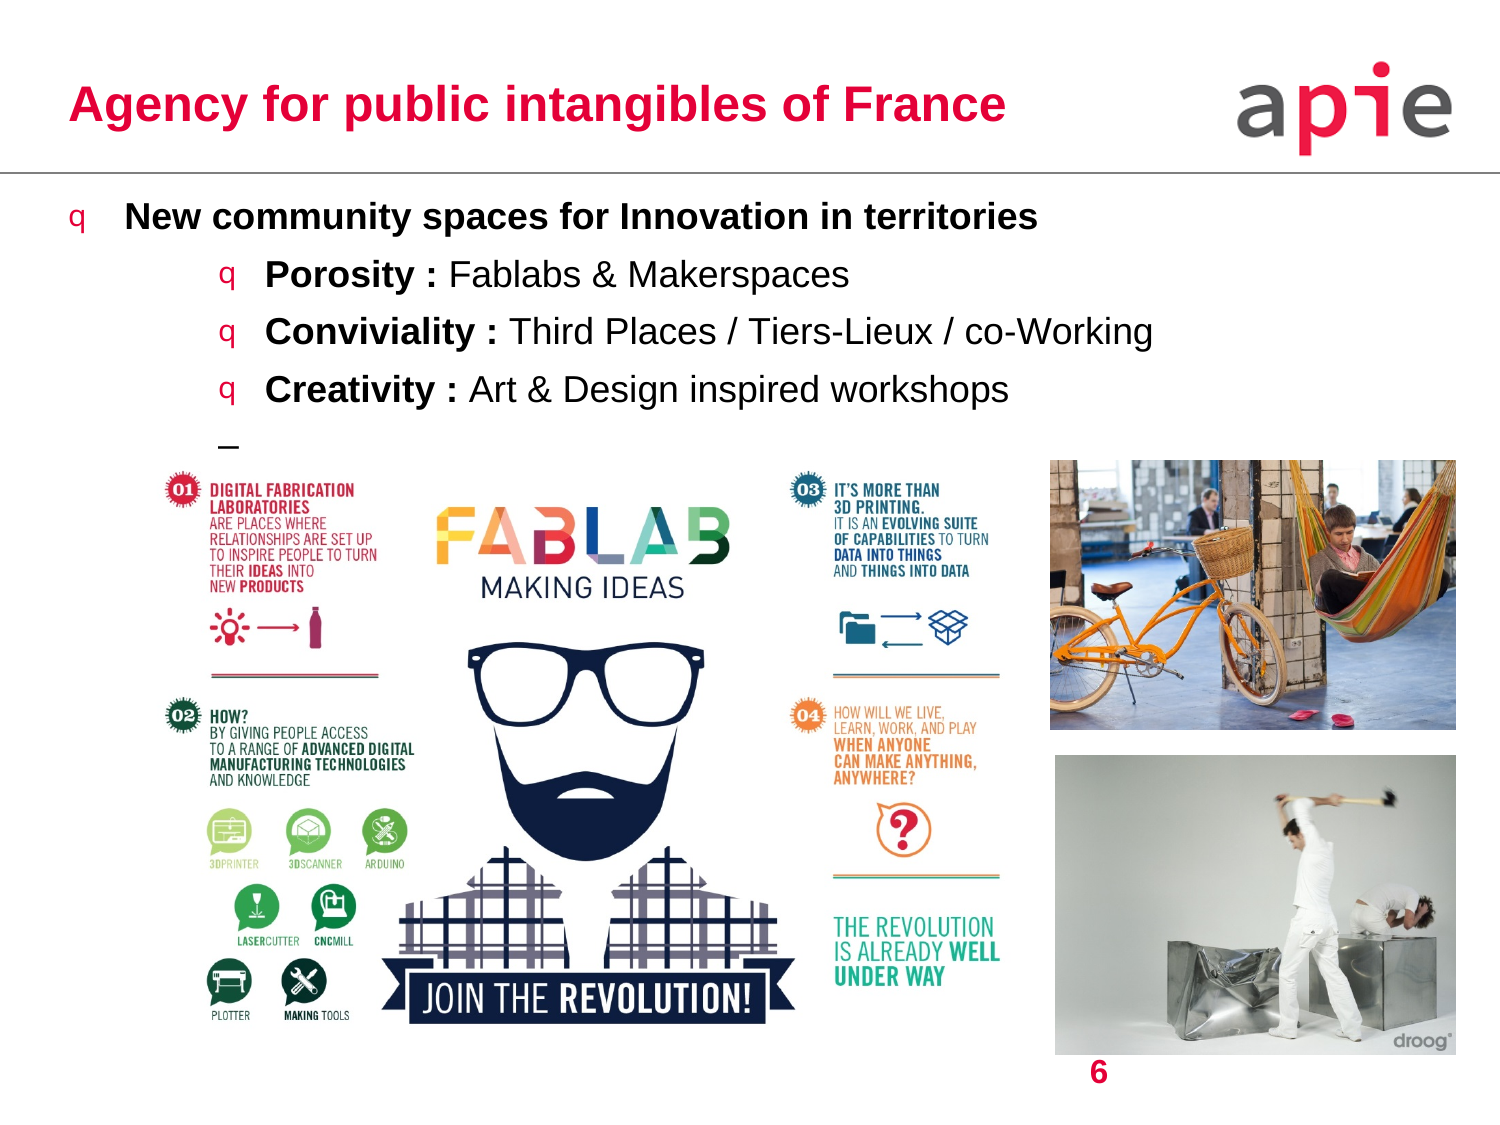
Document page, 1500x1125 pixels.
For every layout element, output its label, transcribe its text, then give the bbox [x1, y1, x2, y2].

text_box Agency for public intangibles of France [53, 43, 1164, 160]
list New community spaces for Innovation in territories Porosity : Fablabs & Makerspaces Conviviality : Third Places / Tiers-Lieux / co-Working Creativity : Art & Design inspired workshops [53, 184, 1461, 847]
picture [135, 847, 1034, 1071]
picture [1050, 460, 1456, 730]
picture [1055, 755, 1456, 1055]
picture [1234, 58, 1456, 161]
text_box [1074, 1055, 1426, 1103]
